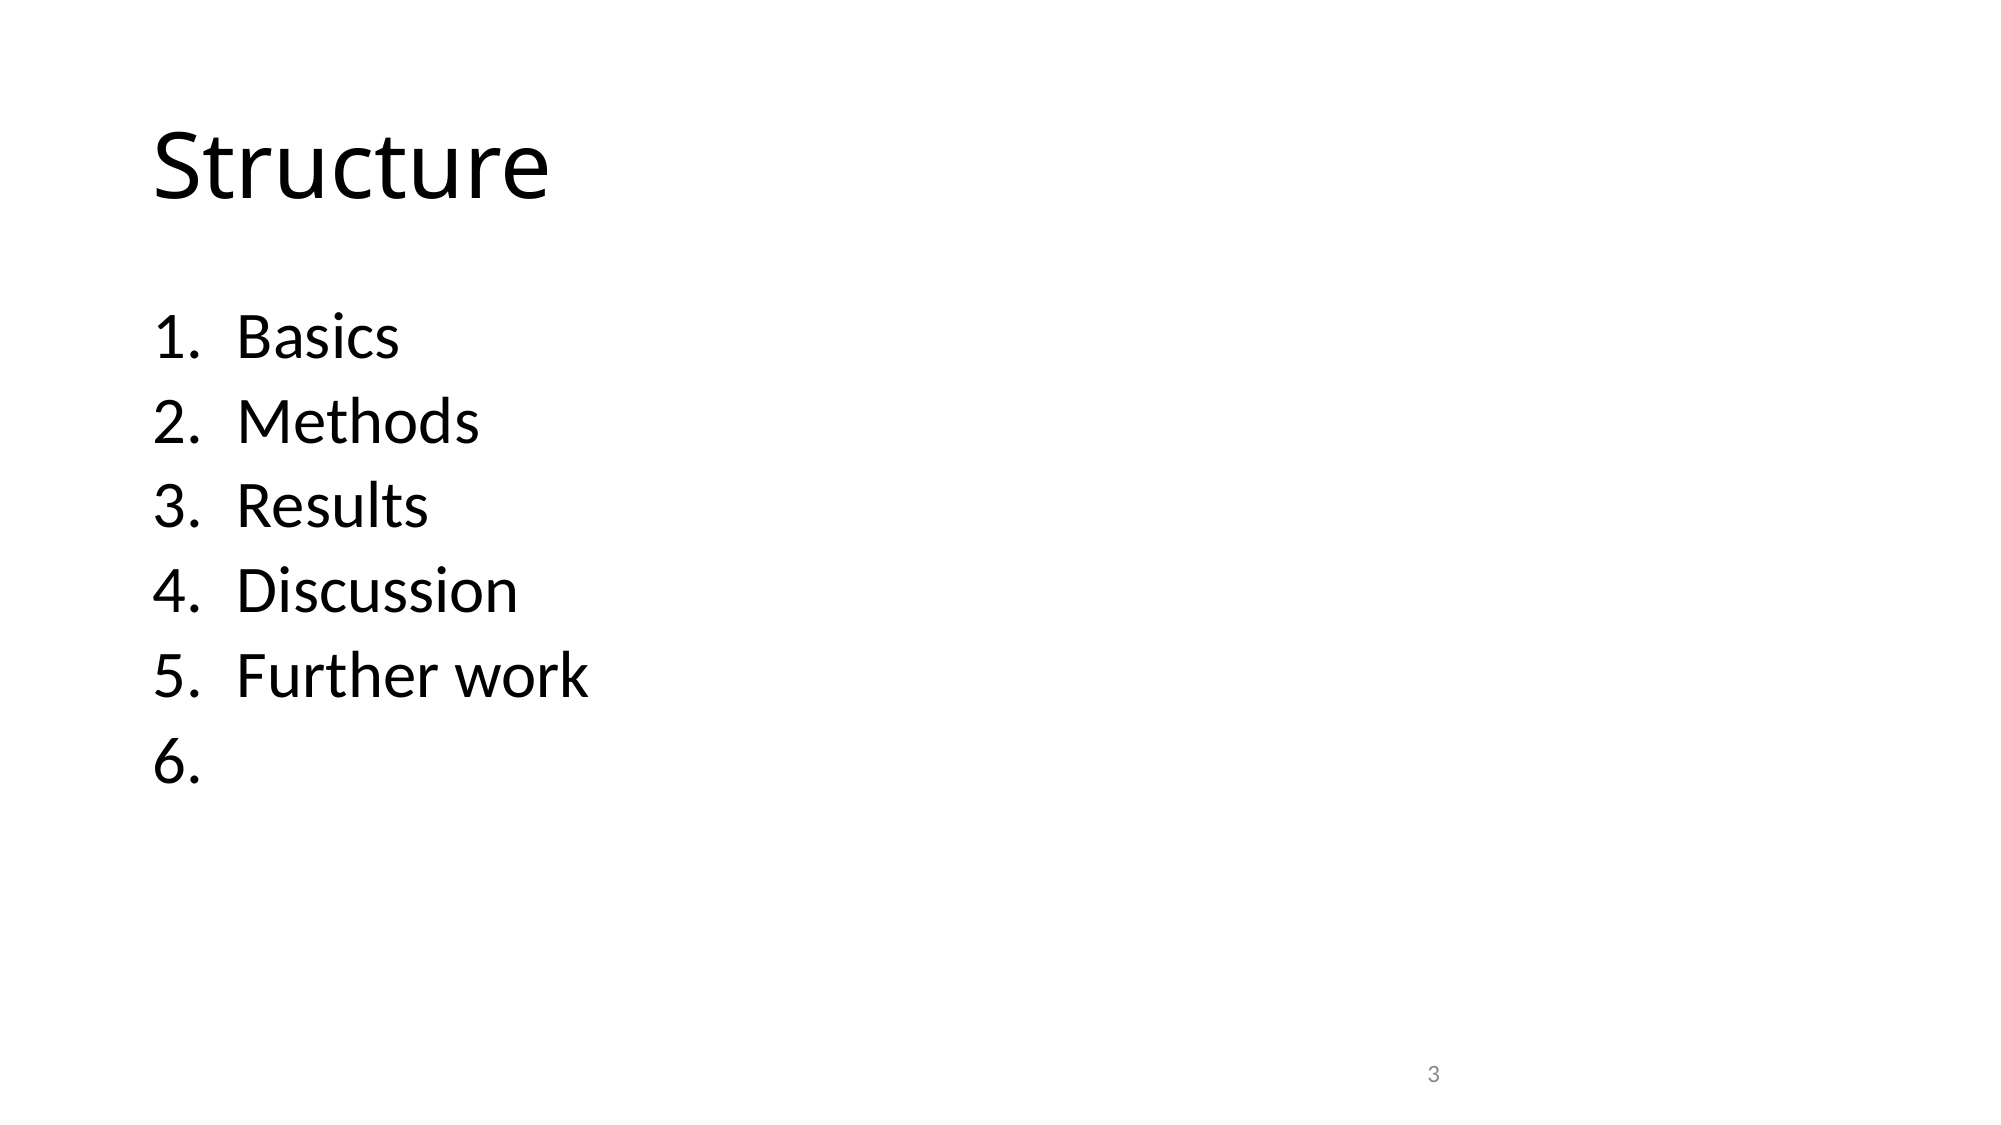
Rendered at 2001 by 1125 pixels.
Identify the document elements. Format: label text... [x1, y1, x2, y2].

title Structure [137, 59, 1863, 278]
list Basics Methods Results Discussion Further work [137, 299, 1863, 1014]
text_box [1412, 1042, 1863, 1103]
